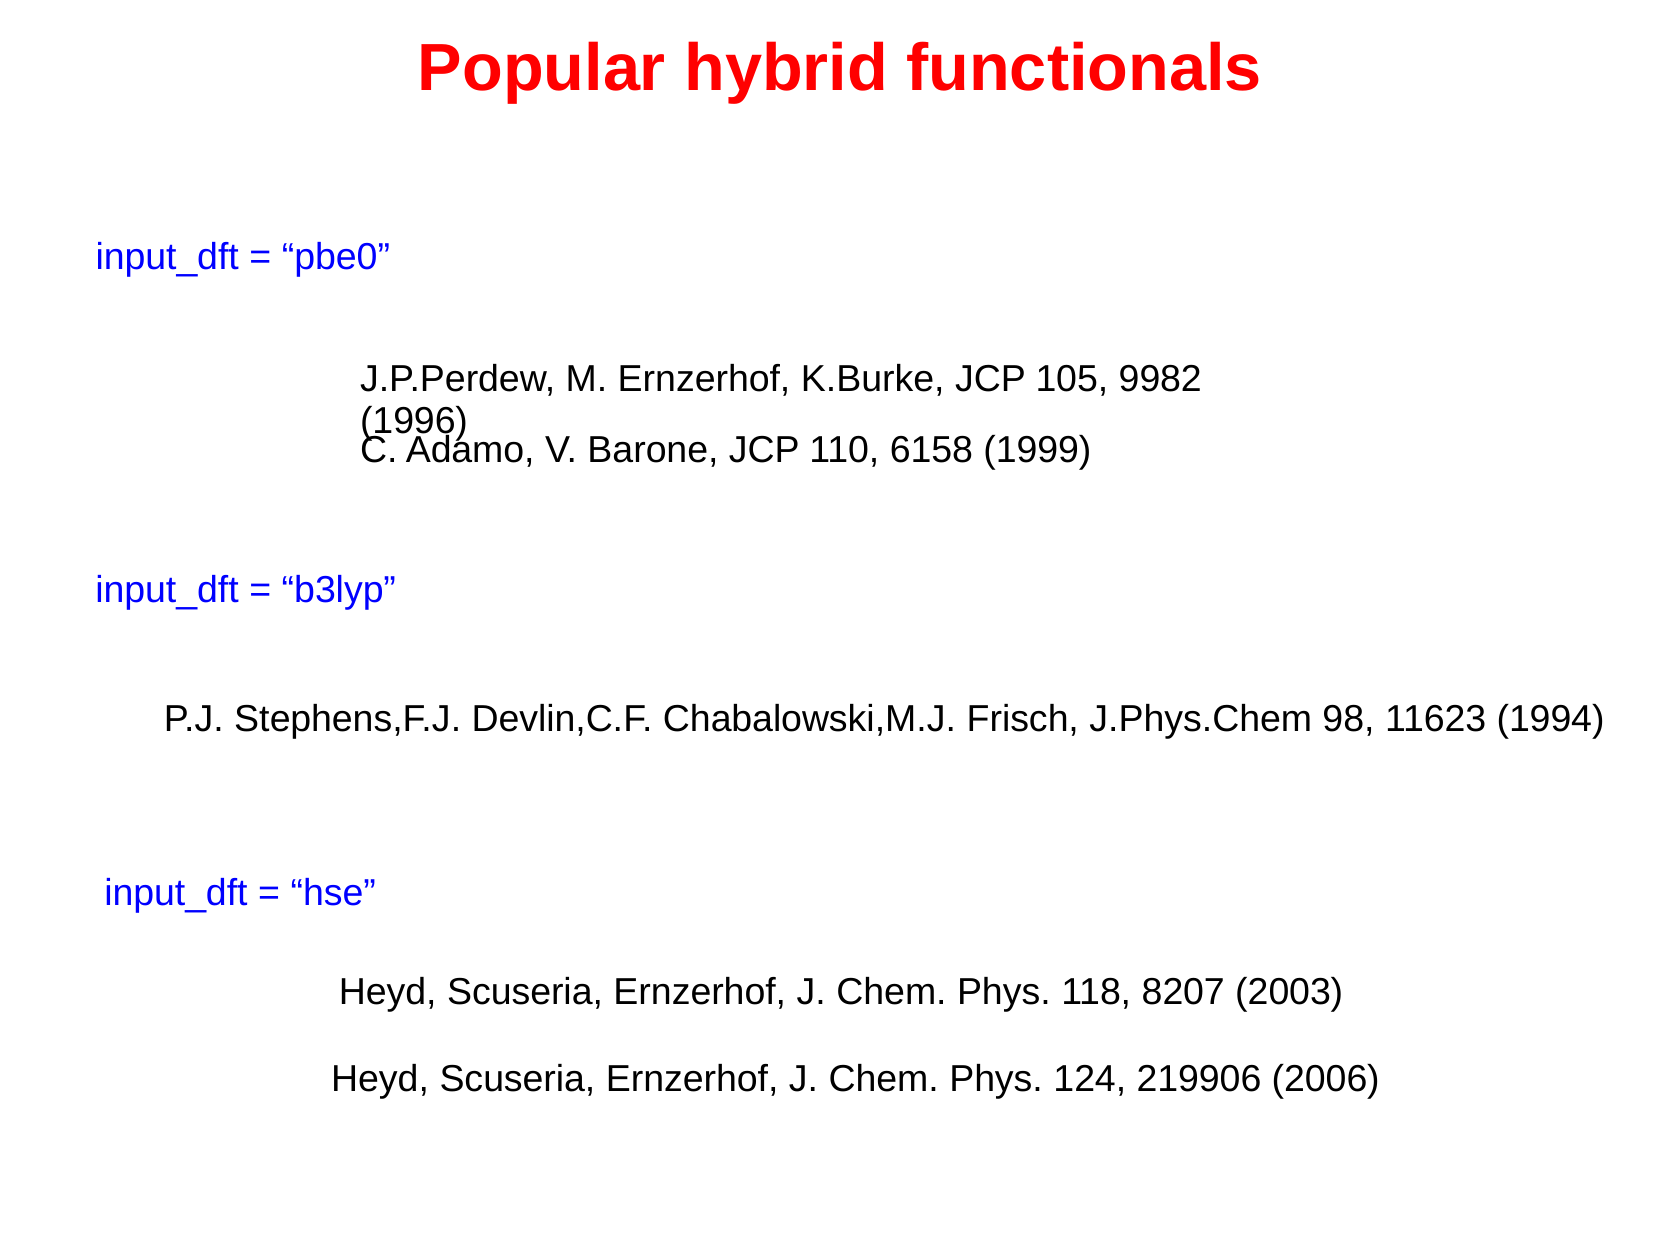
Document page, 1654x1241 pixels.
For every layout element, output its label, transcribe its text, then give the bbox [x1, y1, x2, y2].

title Popular hybrid functionals [120, 30, 1561, 106]
text_box P.J. Stephens,F.J. Devlin,C.F. Chabalowski,M.J. Frisch, J.Phys.Chem 98, 11623 (1994) [138, 690, 1636, 789]
text_box input_dft = “b3lyp” [80, 560, 411, 618]
text_box Heyd, Scuseria, Ernzerhof, J. Chem. Phys. 118, 8207 (2003) [324, 963, 1362, 1021]
text_box input_dft = “pbe0” [80, 228, 406, 286]
text_box input_dft = “hse” [89, 864, 392, 921]
text_box C. Adamo, V. Barone, JCP 110, 6158 (1999) [345, 421, 1336, 479]
text_box Heyd, Scuseria, Ernzerhof, J. Chem. Phys. 124, 219906 (2006) [316, 1050, 1396, 1108]
text_box J.P.Perdew, M. Ernzerhof, K.Burke, JCP 105, 9982 (1996) [345, 350, 1336, 408]
